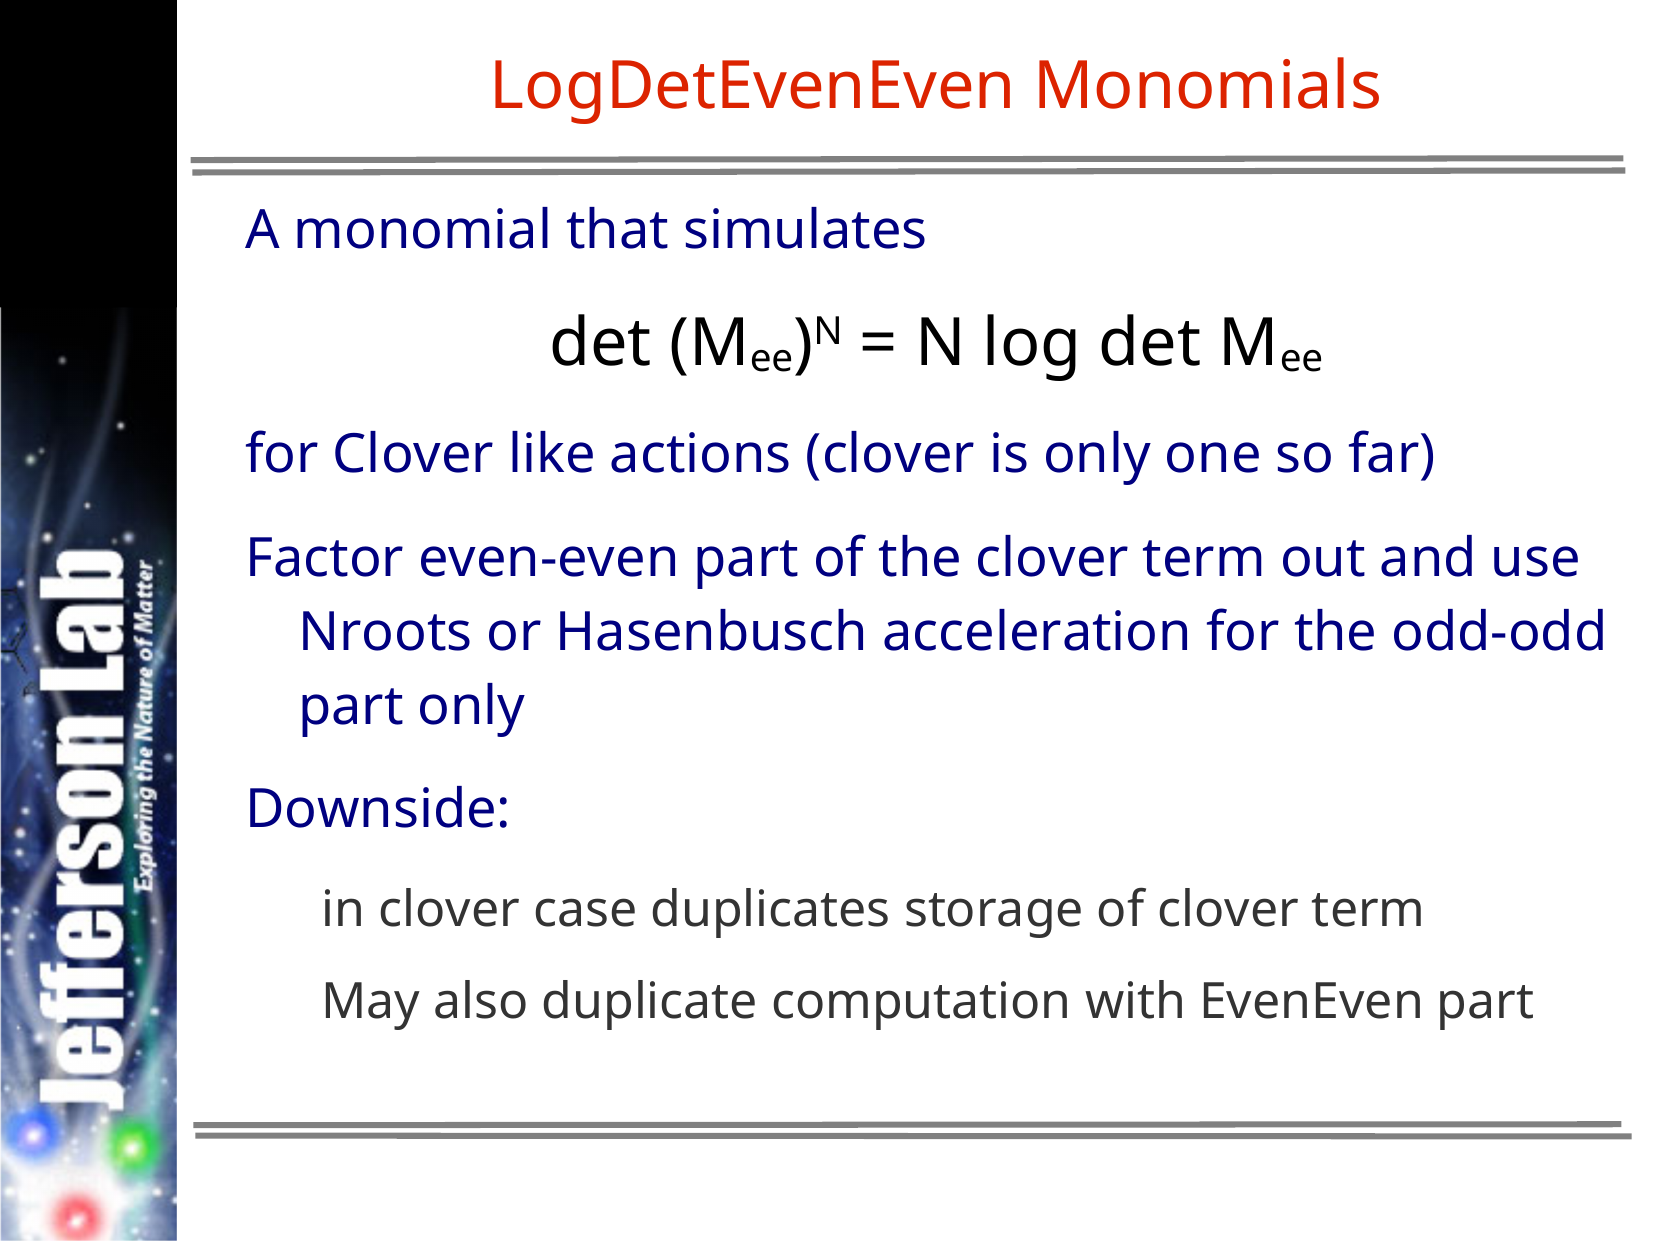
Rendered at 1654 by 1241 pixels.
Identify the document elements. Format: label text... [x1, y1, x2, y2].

title LogDetEvenEven Monomials [235, 17, 1638, 149]
list A monomial that simulates det (Mee)N = N log det Mee for Clover like actions (clover is only one so far) Factor even-even part of the clover term out and use Nroots or Hasenbusch acceleration for the odd-odd part only Downside: in clover case duplicates storage of clover term May also duplicate computation with EvenEven part [227, 190, 1628, 1100]
picture [2, 308, 176, 1240]
